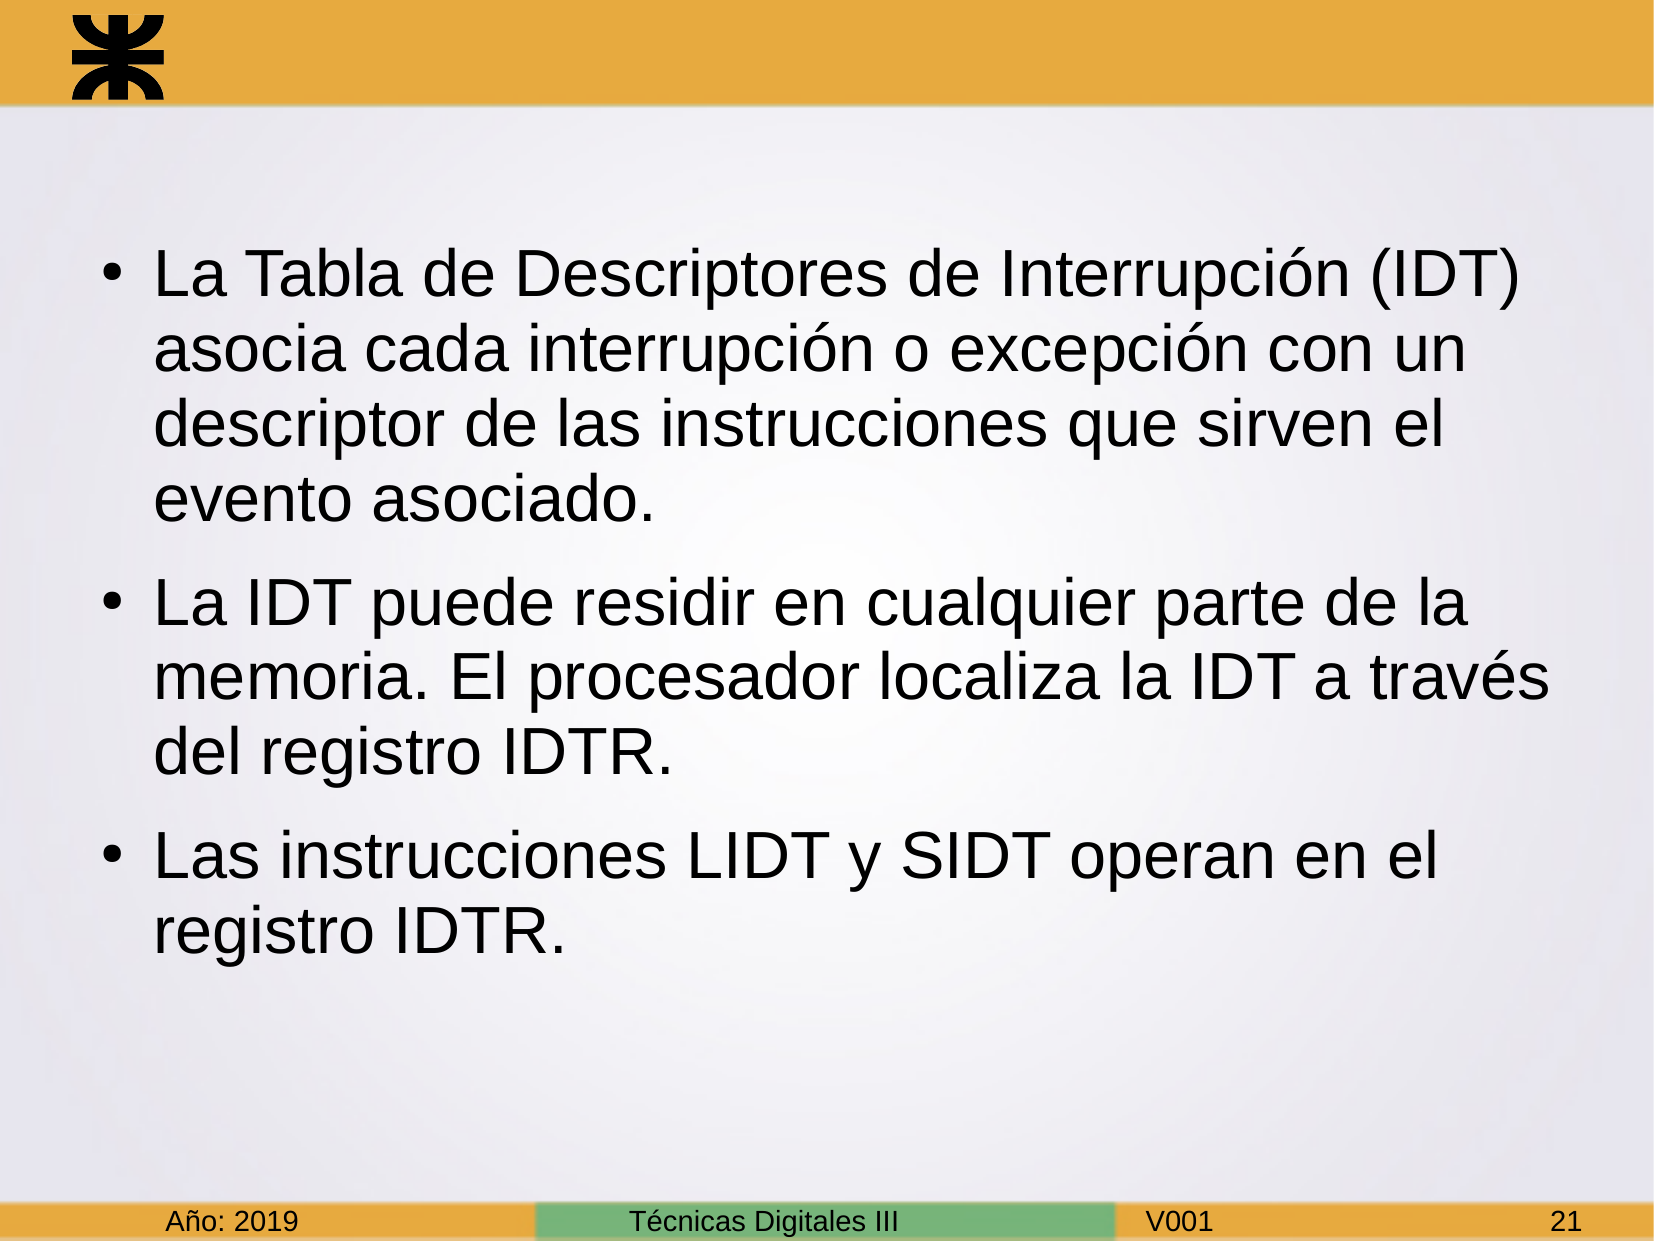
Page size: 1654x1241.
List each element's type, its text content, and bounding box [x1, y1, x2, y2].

list La Tabla de Descriptores de Interrupción (IDT) asocia cada interrupción o excepción con un descriptor de las instrucciones que sirven el evento asociado. La IDT puede residir en cualquier parte de la memoria. El procesador localiza la IDT a través del registro IDTR. Las instrucciones LIDT y SIDT operan en el registro IDTR. [82, 236, 1571, 956]
picture [0, 0, 1654, 1241]
